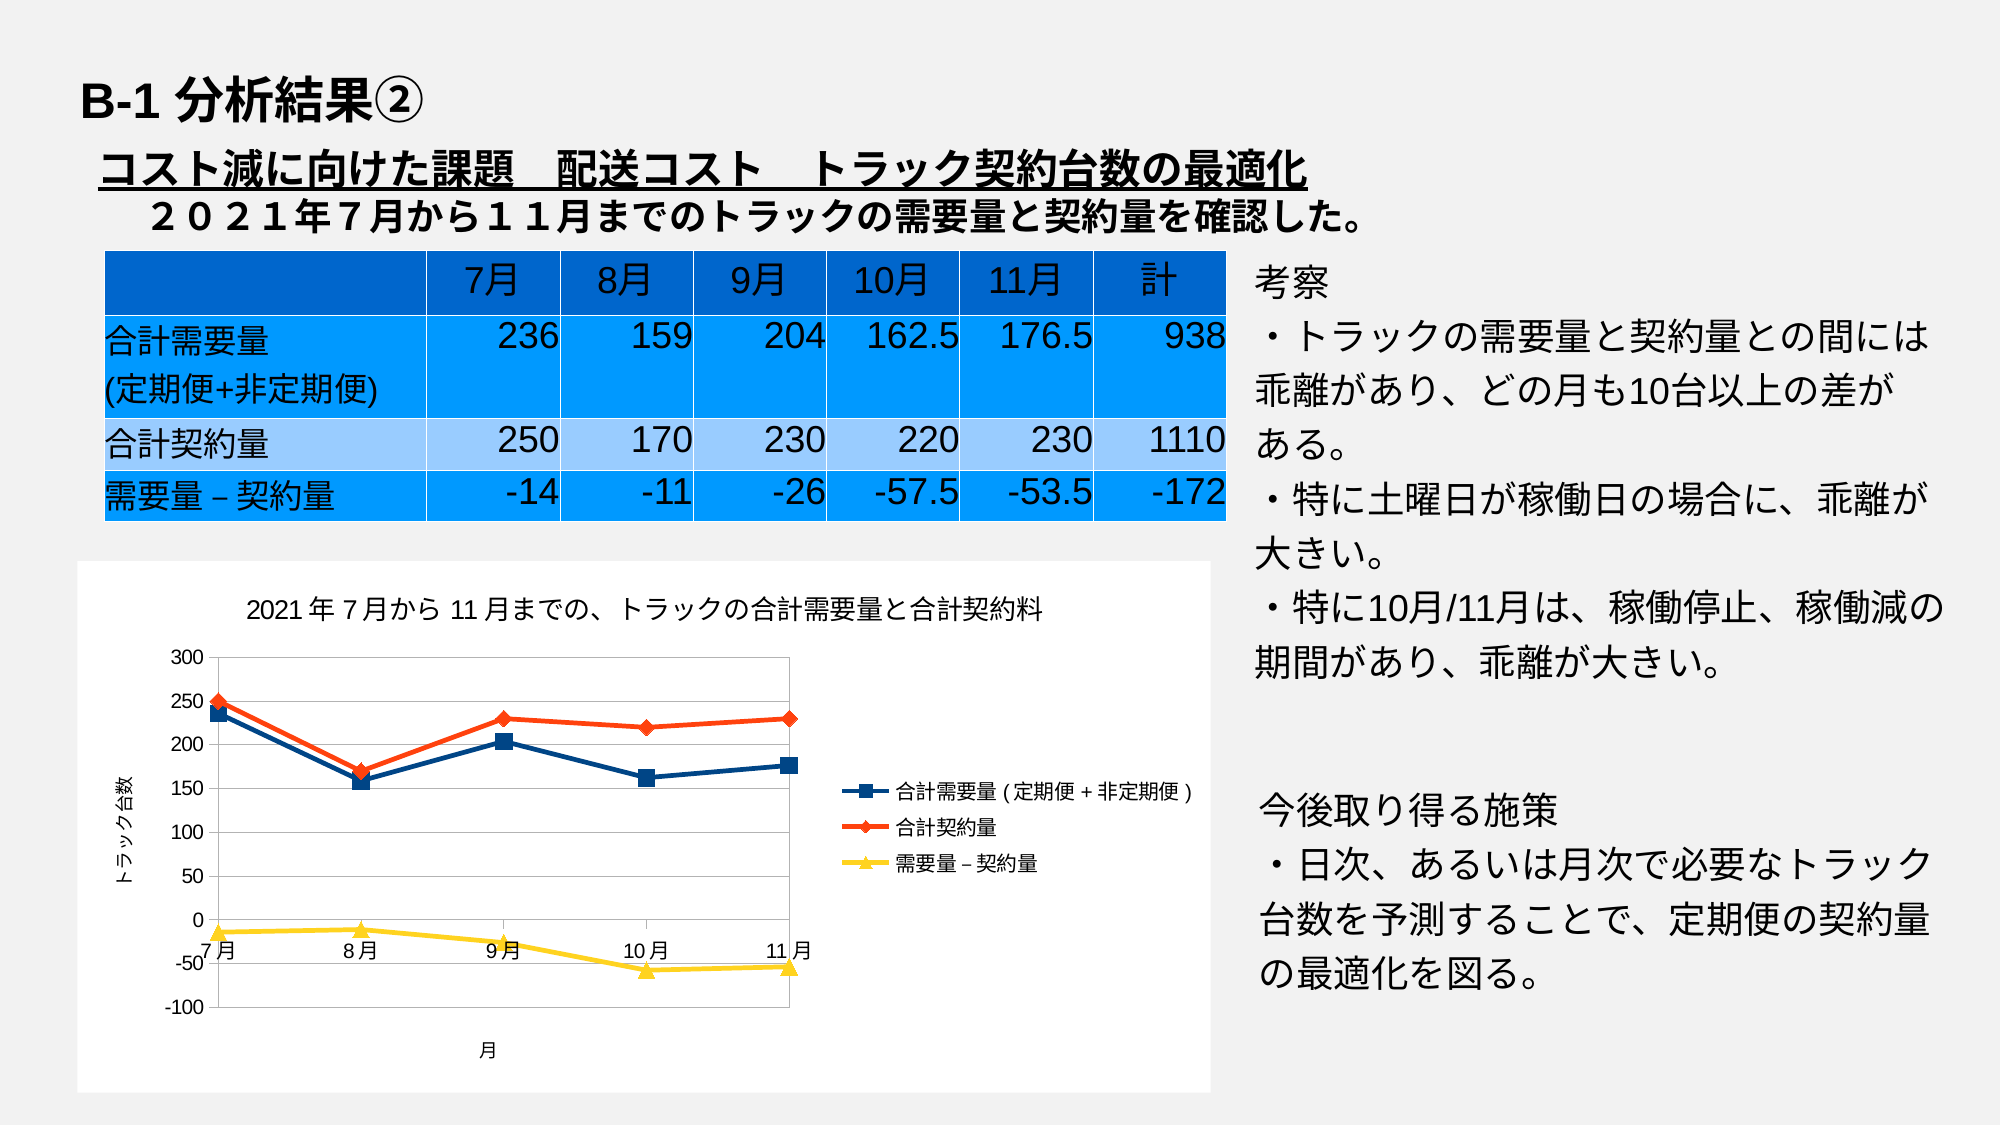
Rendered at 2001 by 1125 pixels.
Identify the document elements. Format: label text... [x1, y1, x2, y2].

table_cell -53.5 [960, 471, 1093, 521]
text_box 今後取り得る施策 ・日次、あるいは月次で必要なトラック 台数を予測することで、定期便の契約量 の最適化を図る。 [1243, 773, 1979, 1079]
table_header 8月 [561, 251, 693, 315]
table_cell -14 [427, 471, 560, 521]
table_cell 230 [694, 419, 826, 470]
table_cell 236 [427, 316, 560, 418]
table_header 10月 [827, 251, 959, 315]
table_cell 需要量 – 契約量 [105, 471, 426, 521]
table_cell 162.5 [827, 316, 959, 418]
text_box コスト減に向けた課題 配送コスト トラック契約台数の最適化 ２０２１年７月から１１月までのトラックの需要量と契約量を確認した。 [82, 135, 1382, 280]
table_header 計 [1094, 251, 1226, 315]
table_cell -11 [561, 471, 693, 521]
table_cell 159 [561, 316, 693, 418]
text_box 考察 ・トラックの需要量と契約量との間には 乖離があり、どの月も10台以上の差が ある。 ・特に土曜日が稼働日の場合に、乖離が大きい。 ・特に10月/11月は、稼働停止、稼働減の 期間があり、乖離が大きい。 [1240, 245, 1975, 740]
table_cell 176.5 [960, 316, 1093, 418]
table_cell -26 [694, 471, 826, 521]
table_header 11月 [960, 251, 1093, 315]
table_cell 170 [561, 419, 693, 470]
table_header [105, 251, 426, 315]
table_cell -57.5 [827, 471, 959, 521]
table_cell 合計契約量 [105, 419, 426, 470]
table_cell 1110 [1094, 419, 1226, 470]
table_cell 204 [694, 316, 826, 418]
table_cell 938 [1094, 316, 1226, 418]
table_header 9月 [694, 251, 826, 315]
text_box B-1 分析結果② [64, 53, 440, 209]
table_cell -172 [1094, 471, 1226, 521]
table_cell 合計需要量 (定期便+非定期便) [105, 316, 426, 418]
table_cell 220 [827, 419, 959, 470]
table_header 7月 [427, 251, 560, 315]
table_cell 250 [427, 419, 560, 470]
table_cell 230 [960, 419, 1093, 470]
chart [77, 561, 1211, 1093]
